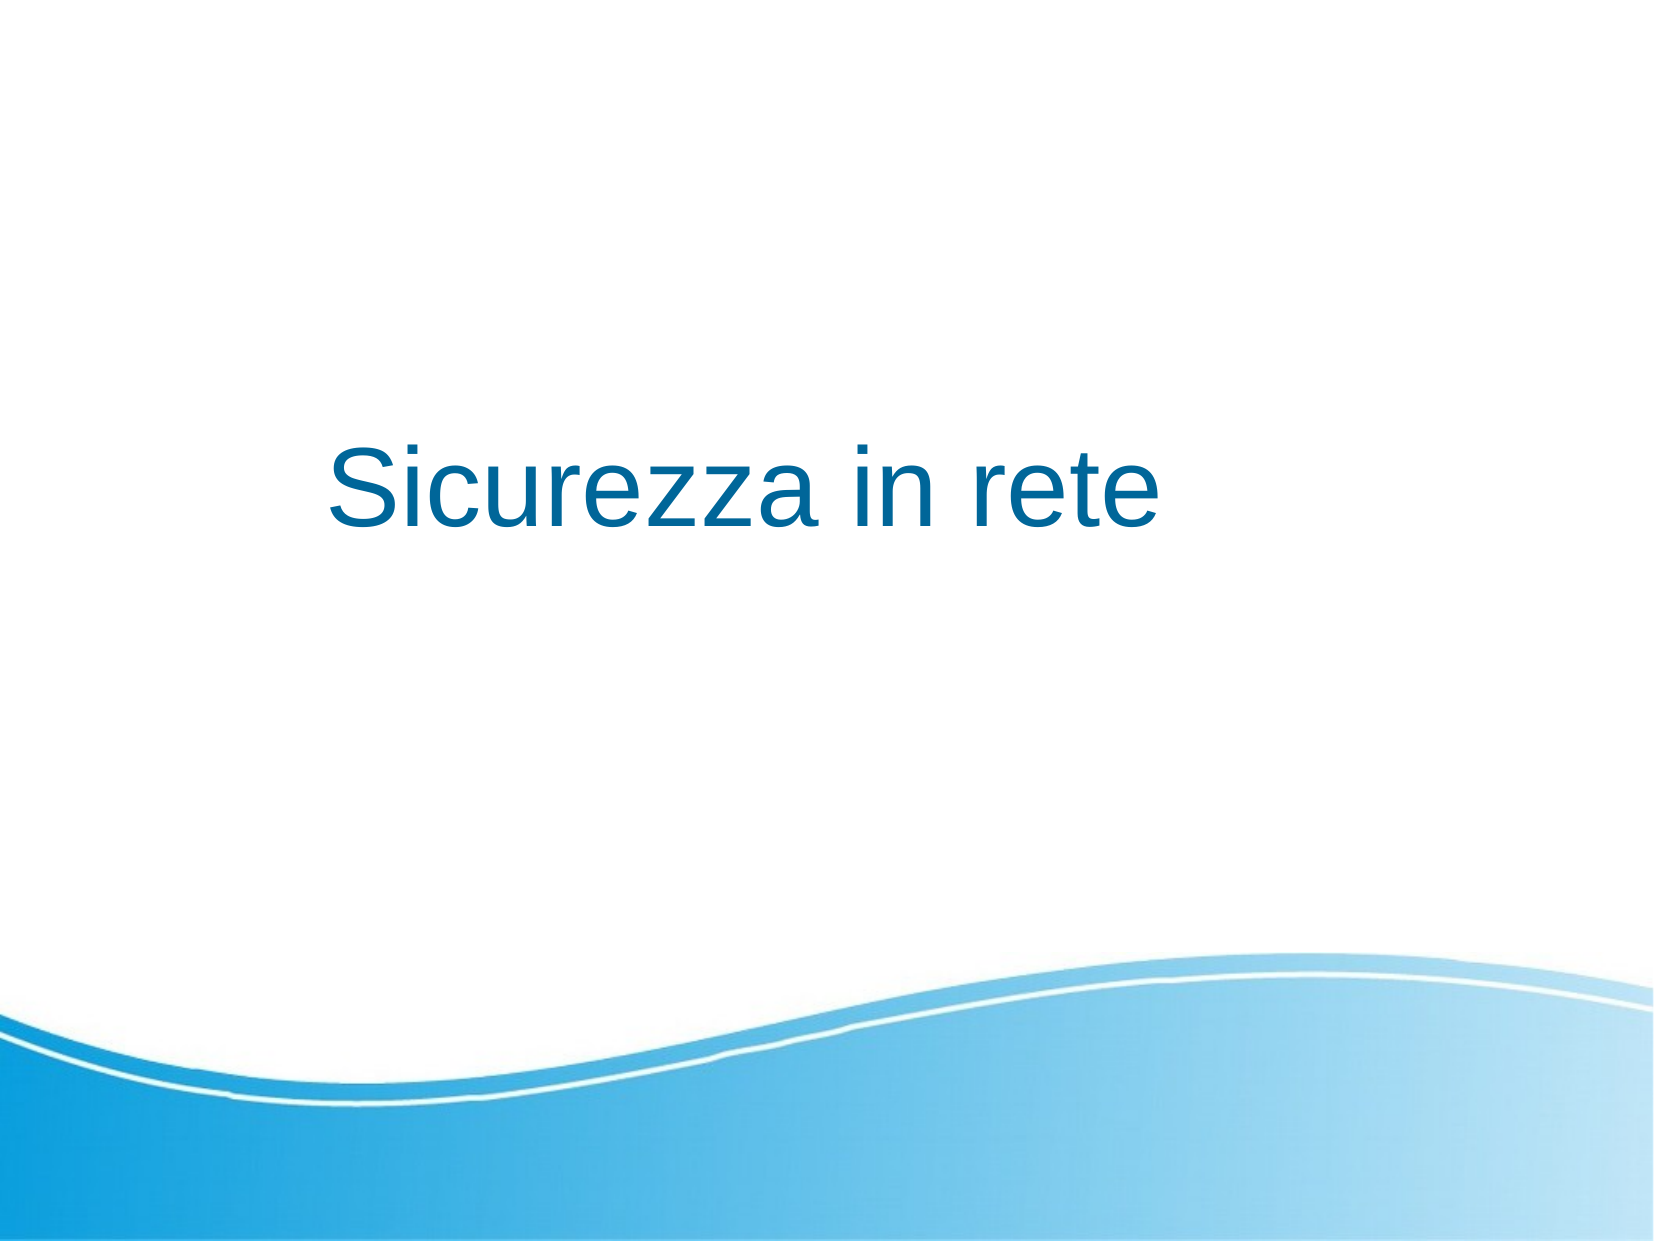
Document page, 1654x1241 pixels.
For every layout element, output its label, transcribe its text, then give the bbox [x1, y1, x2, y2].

picture [0, 952, 1654, 1241]
title Sicurezza in rete [0, 384, 1489, 592]
